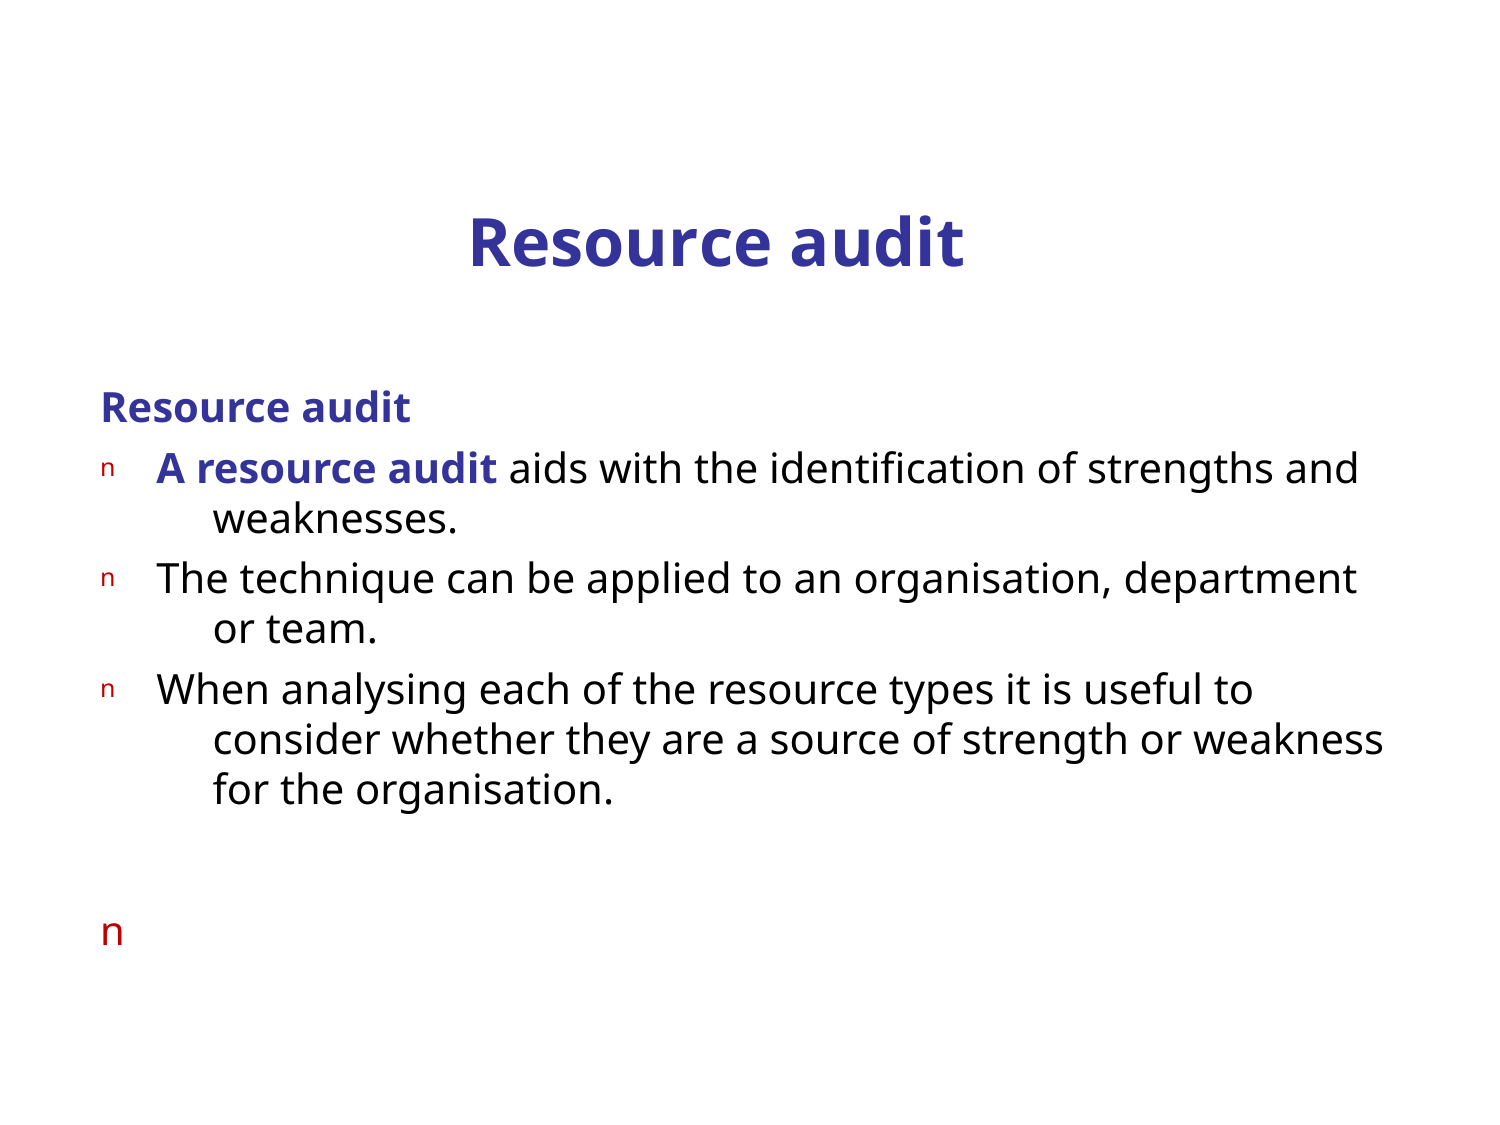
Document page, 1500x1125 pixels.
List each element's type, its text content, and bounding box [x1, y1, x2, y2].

list Resource audit A resource audit aids with the identification of strengths and weaknesses. The technique can be applied to an organisation, department or team. When analysing each of the resource types it is useful to consider whether they are a source of strength or weakness for the organisation. [85, 373, 1415, 988]
title Resource audit [145, 90, 1288, 288]
